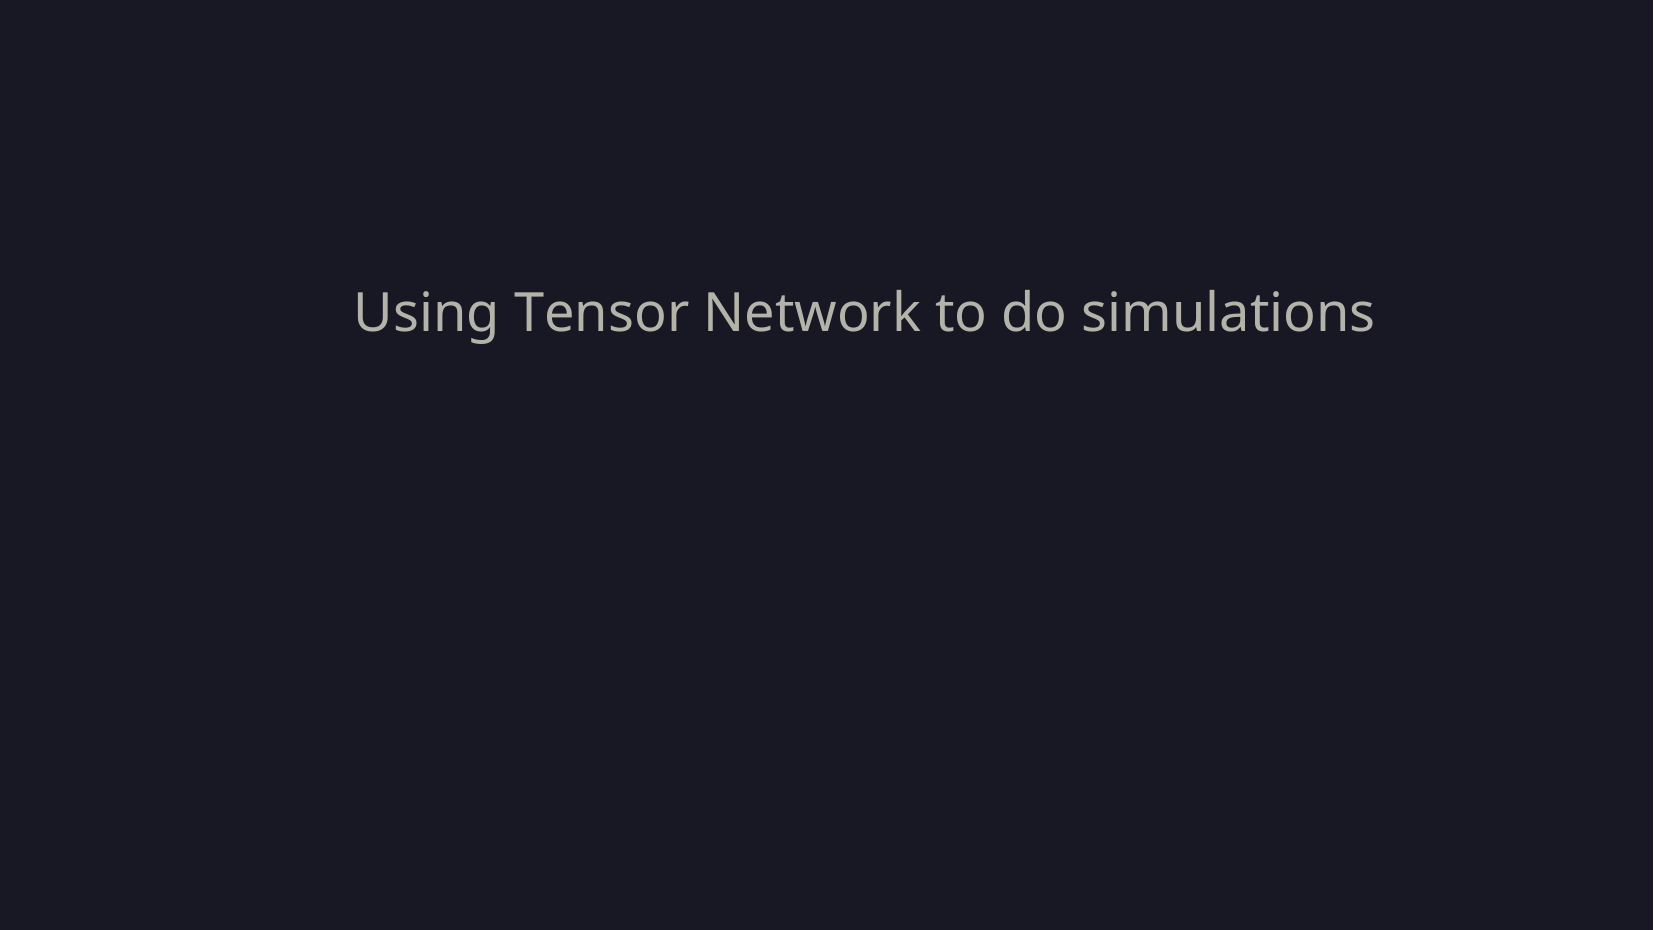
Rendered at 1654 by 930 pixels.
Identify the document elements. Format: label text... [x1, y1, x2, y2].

text_box Using Tensor Network to do simulations [353, 273, 1378, 348]
